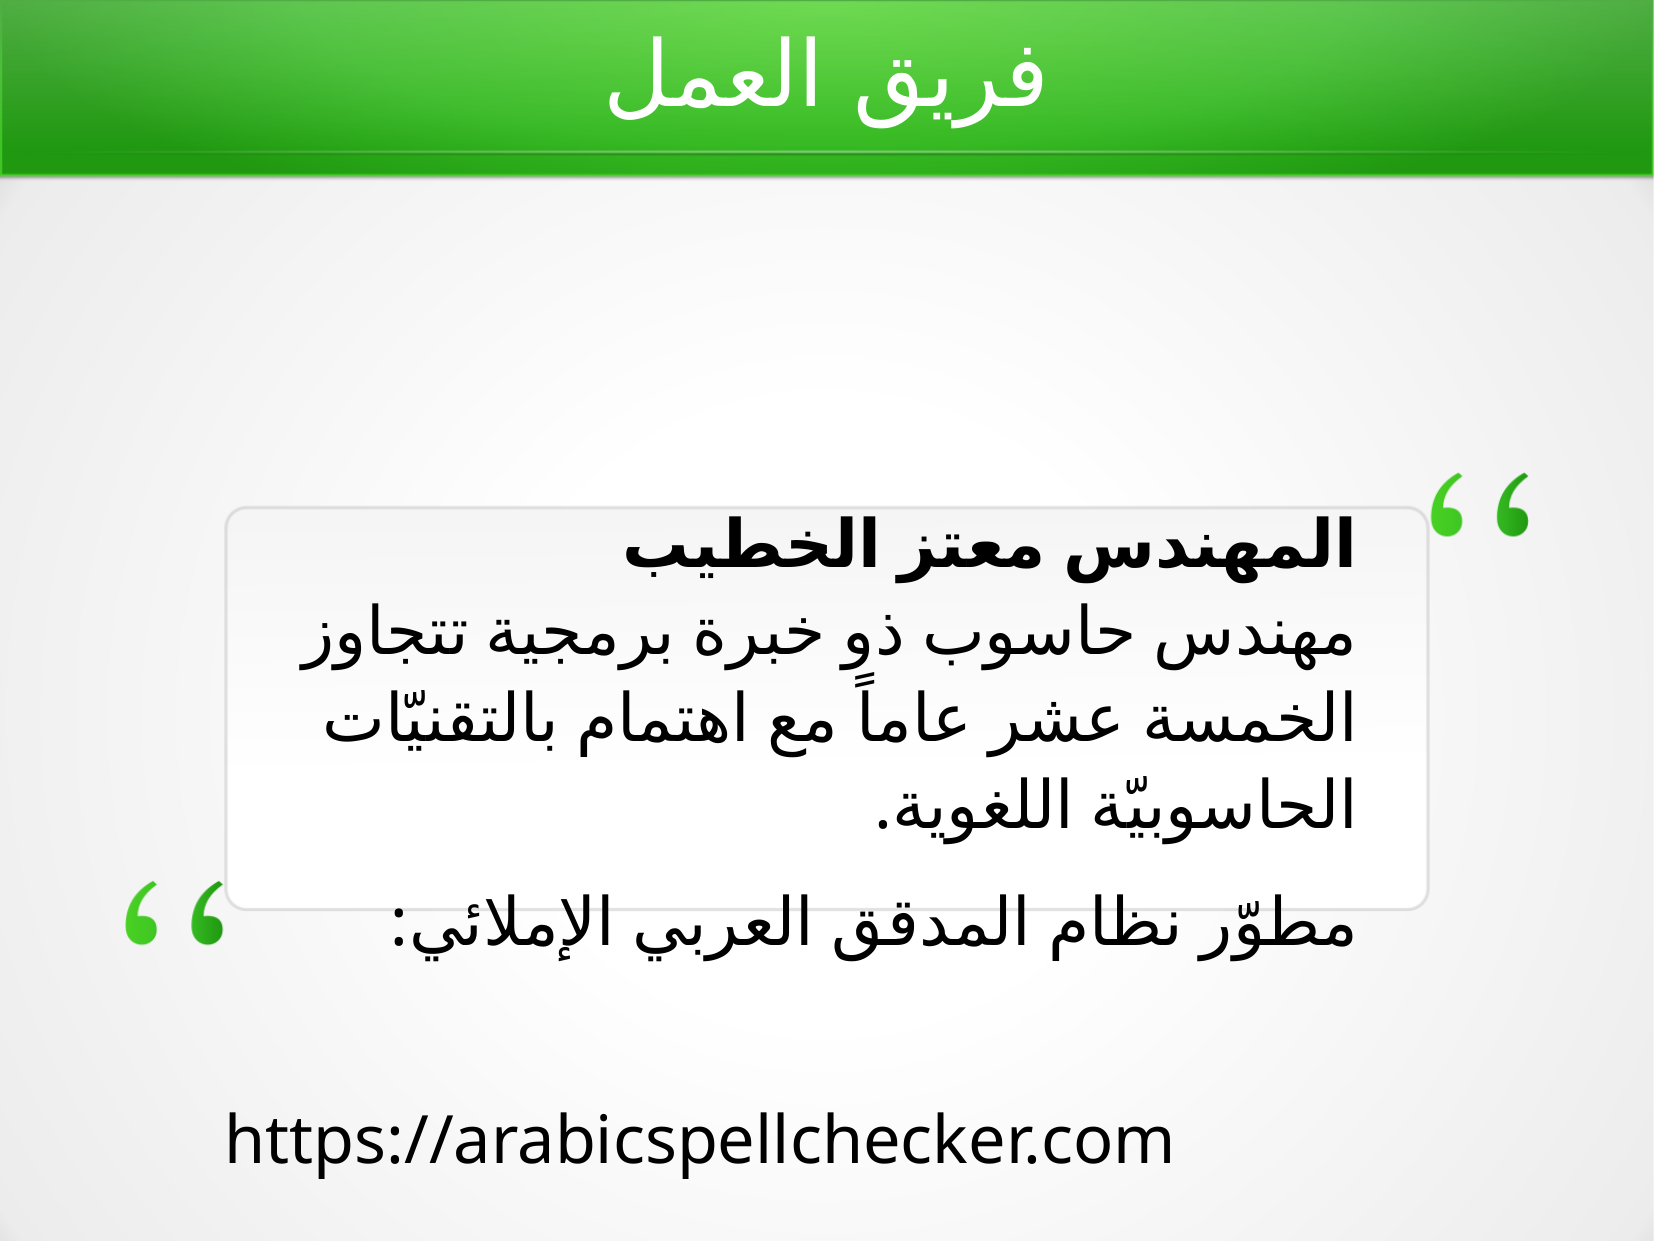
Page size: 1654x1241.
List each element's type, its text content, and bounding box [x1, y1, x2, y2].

picture [0, 0, 1654, 1241]
list المهندس معتز الخطيب مهندس حاسوب ذو خبرة برمجية تتجاوز الخمسة عشر عاماً مع اهتمام بالتقنيّات الحاسوبيّة اللغوية. مطوّر نظام المدقق العربي اﻹملائي: https://arabicspellchecker.com [224, 507, 1430, 998]
title فريق العمل [82, 11, 1571, 154]
